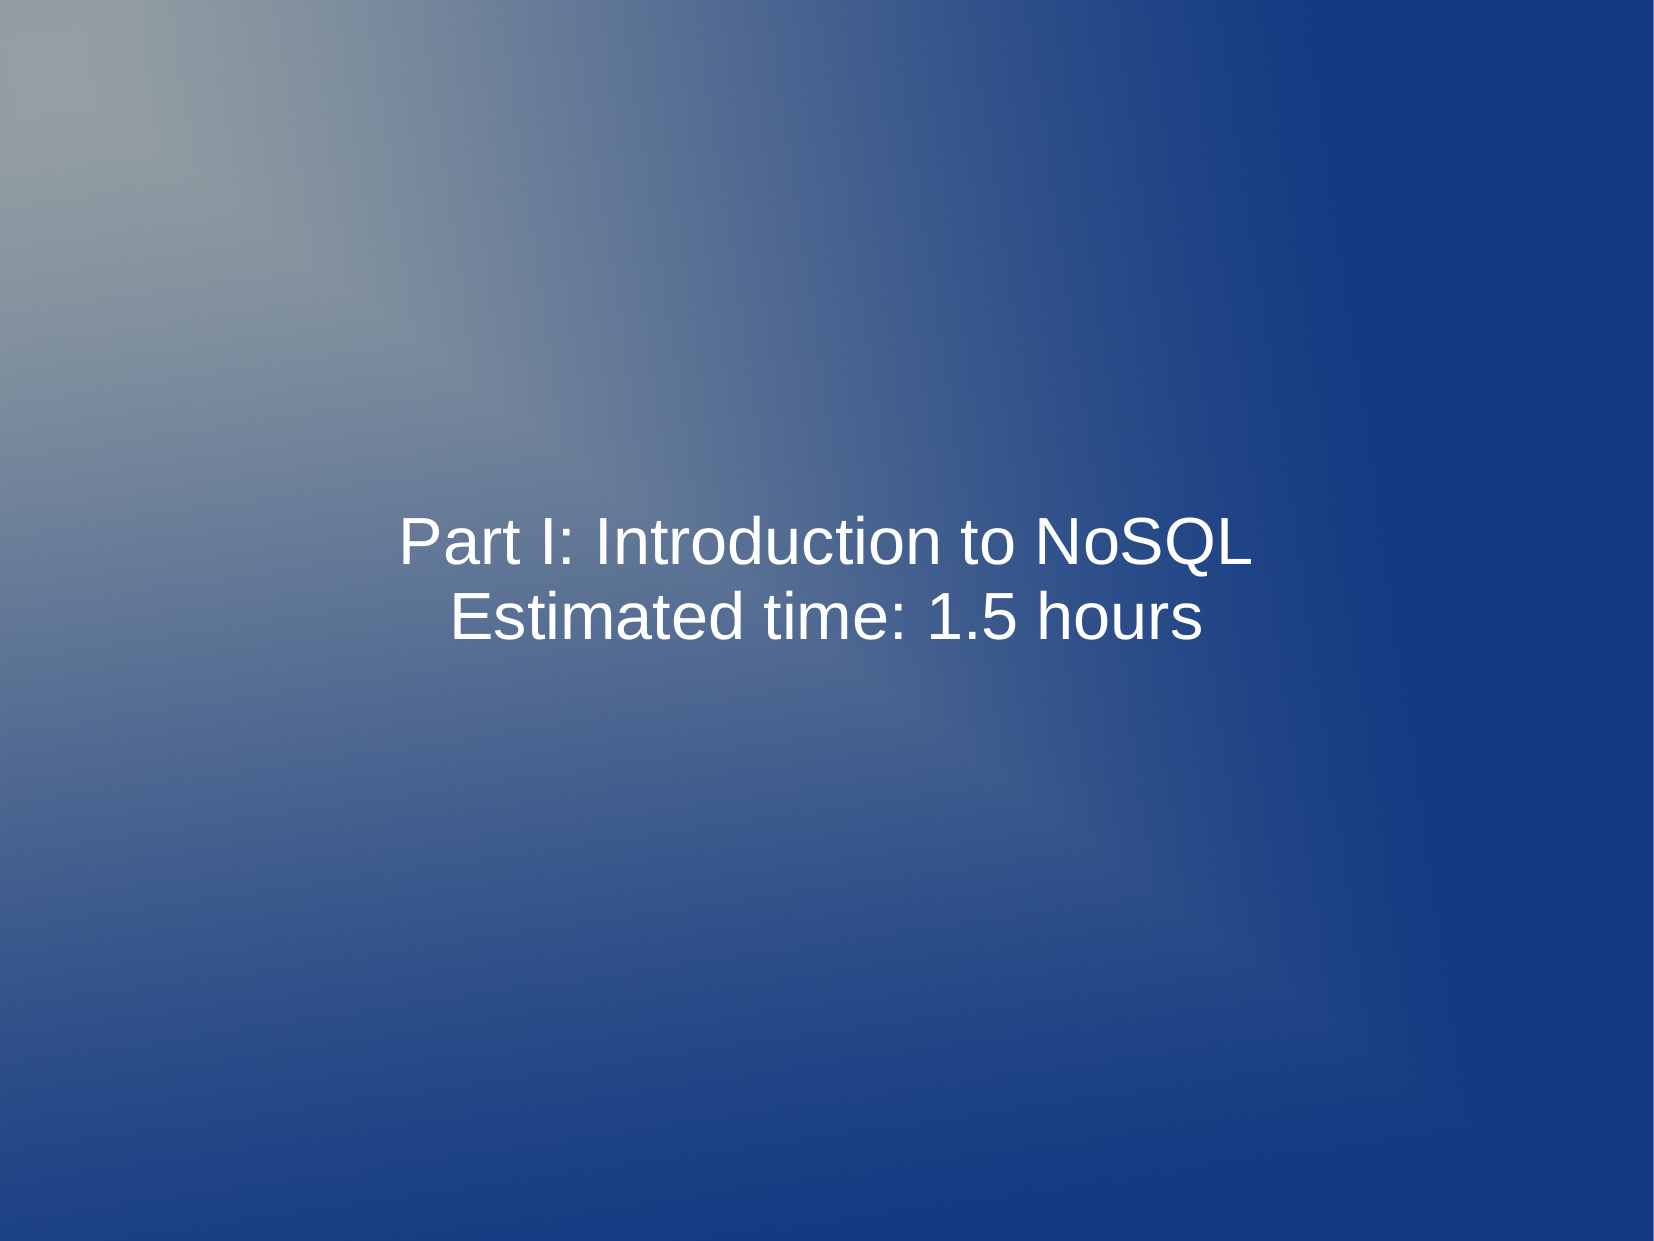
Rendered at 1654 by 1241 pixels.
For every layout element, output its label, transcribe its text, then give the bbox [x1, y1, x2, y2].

subtitle Part I: Introduction to NoSQL Estimated time: 1.5 hours [82, 49, 1571, 1109]
picture [0, 0, 1654, 1241]
